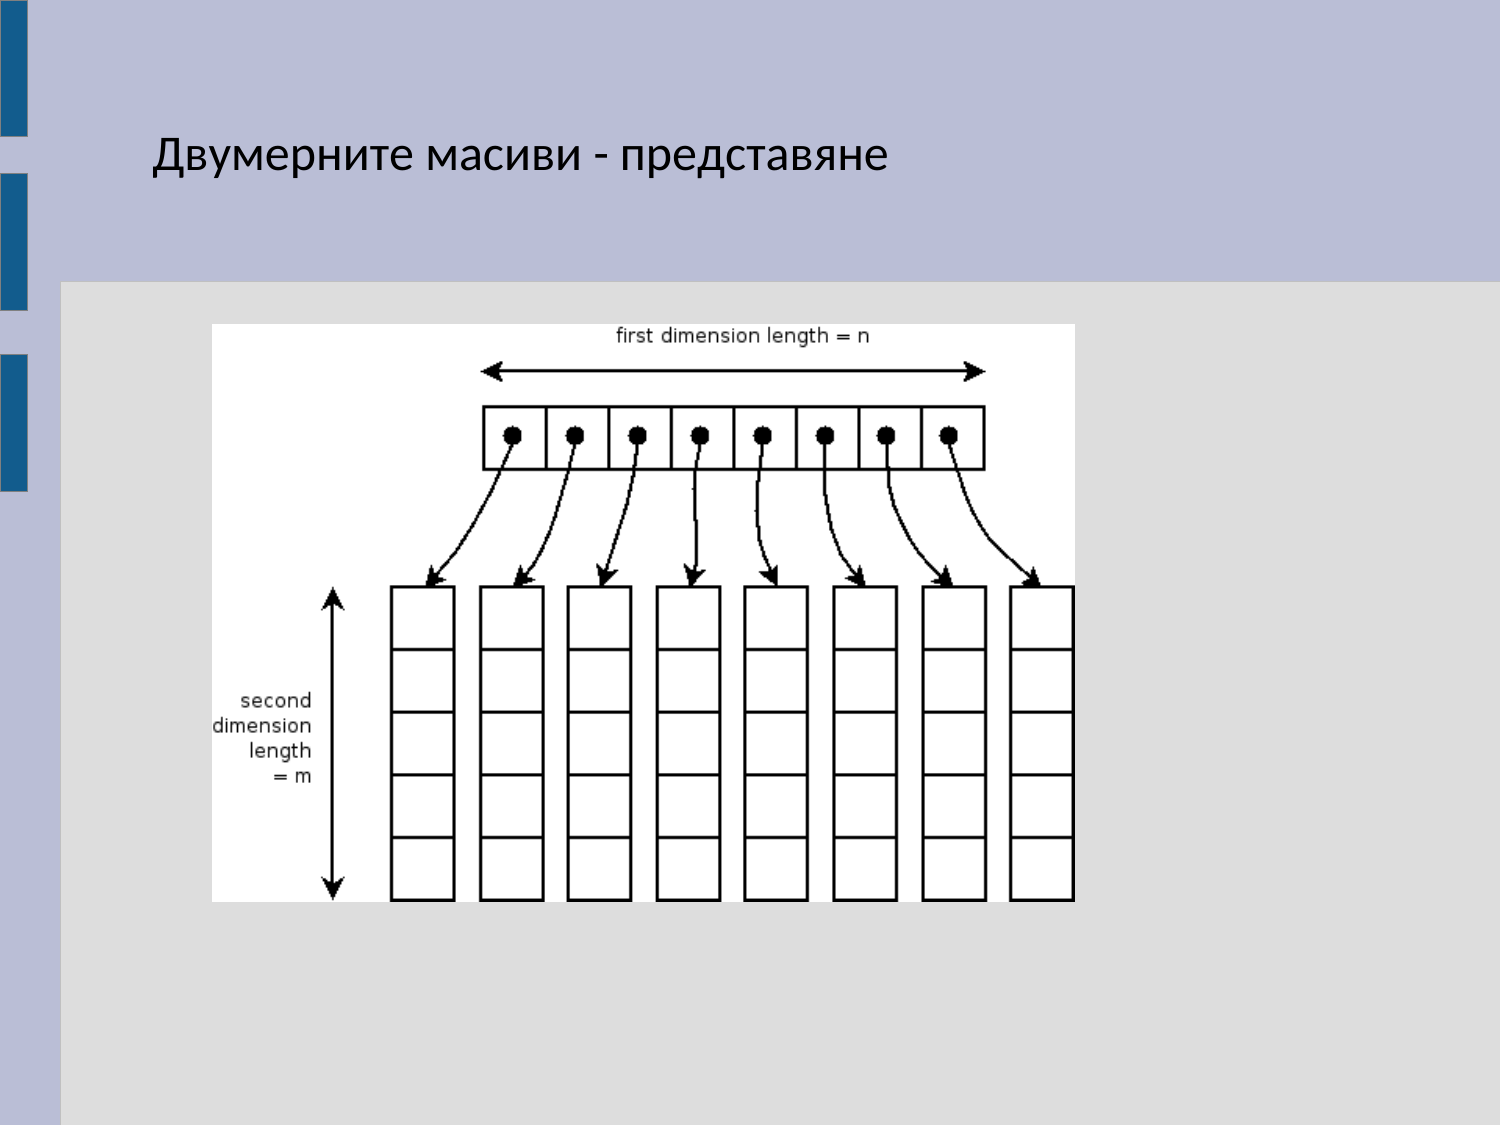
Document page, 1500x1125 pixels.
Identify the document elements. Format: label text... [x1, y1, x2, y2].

picture [212, 324, 1075, 902]
title Двумерните масиви - представяне [137, 112, 1488, 300]
